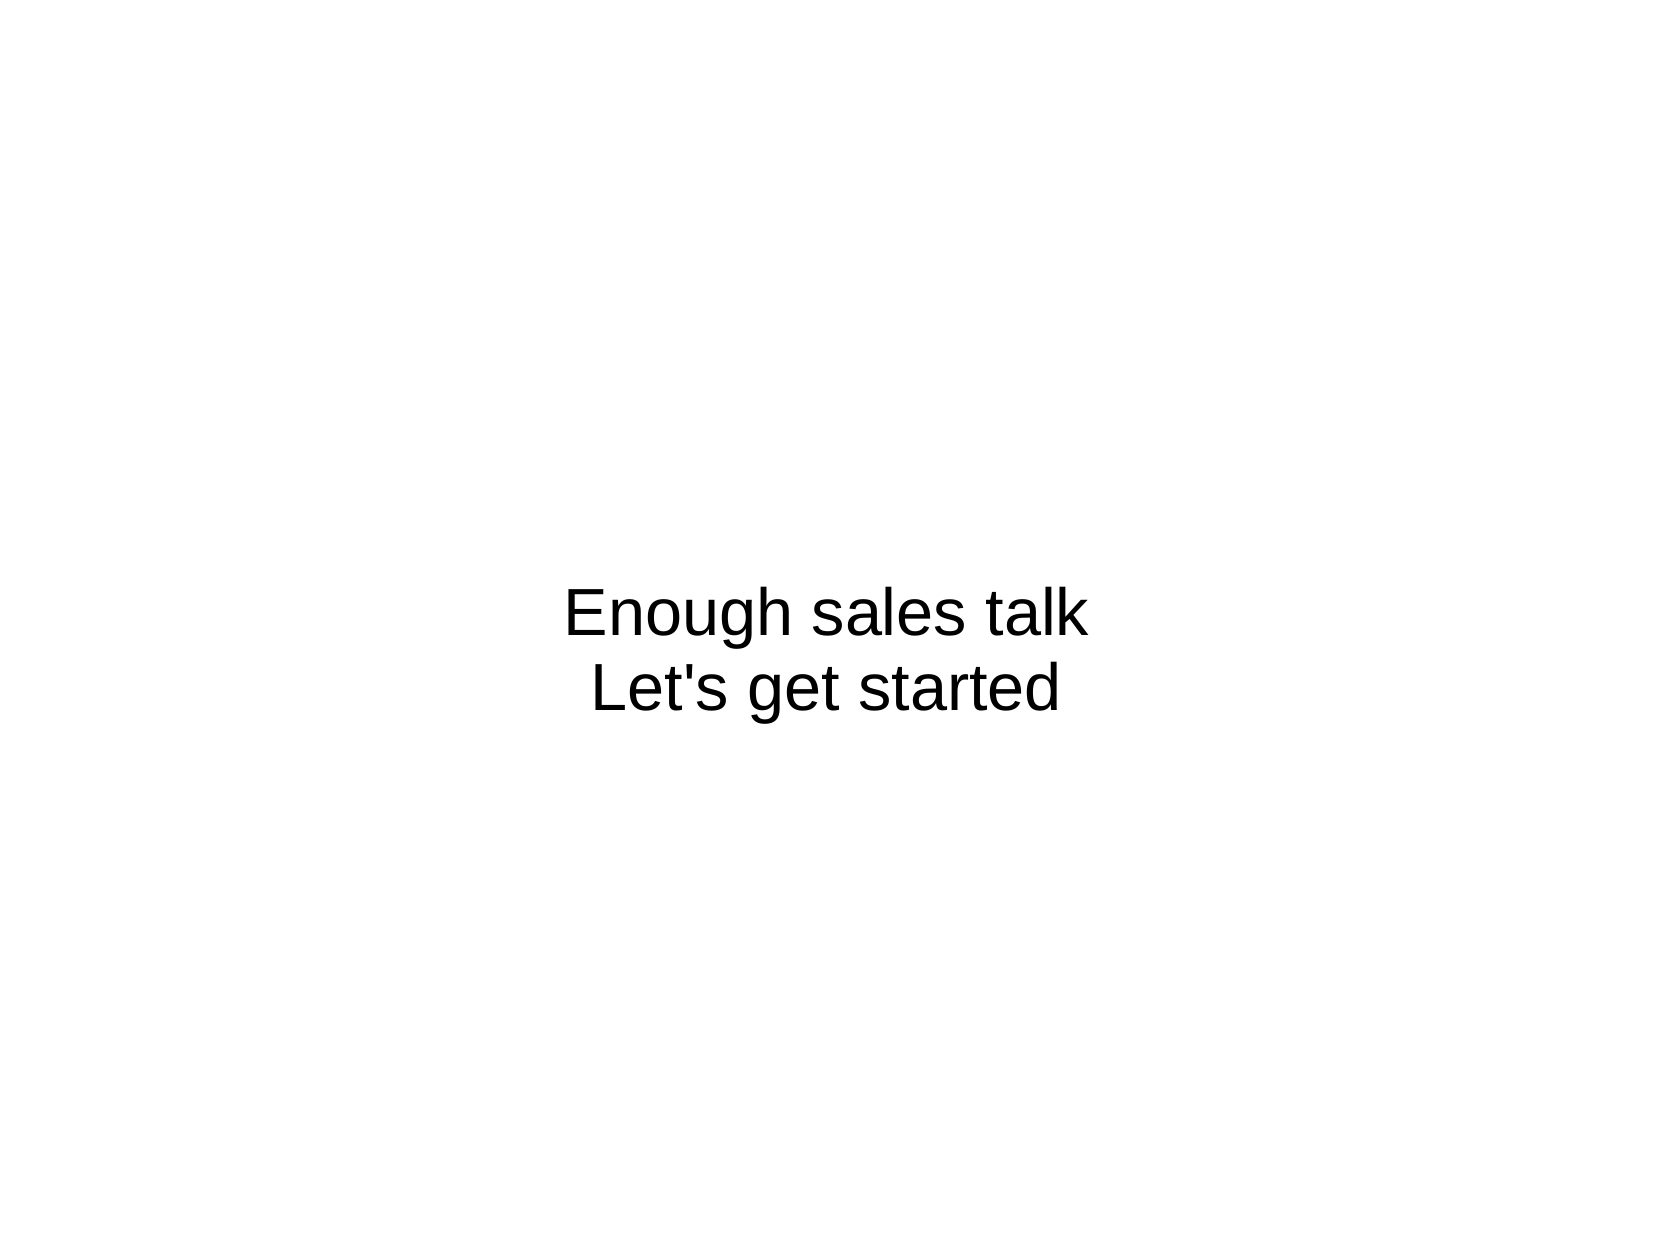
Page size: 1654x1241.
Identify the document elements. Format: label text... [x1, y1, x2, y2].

subtitle Enough sales talk Let's get started [82, 290, 1571, 1010]
